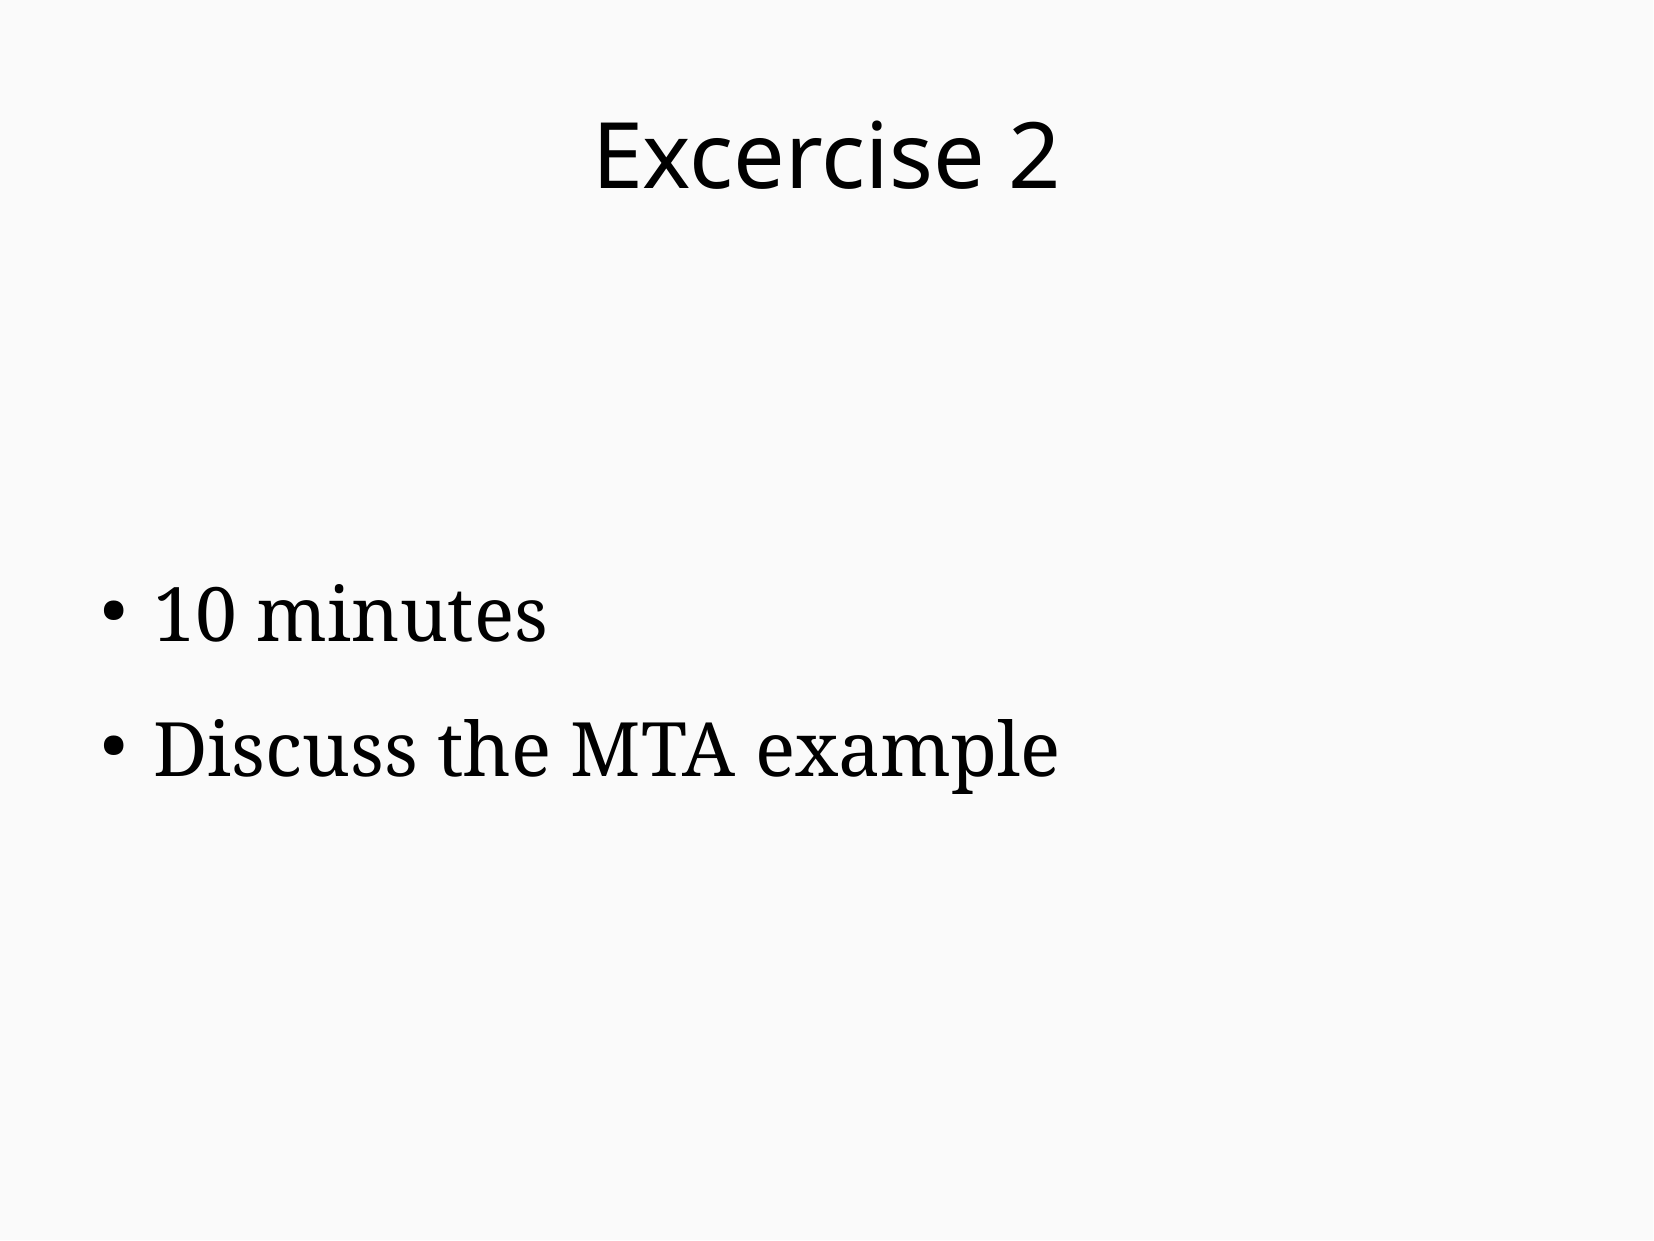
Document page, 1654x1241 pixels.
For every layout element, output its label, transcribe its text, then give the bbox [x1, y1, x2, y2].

list 10 minutes Discuss the MTA example [82, 290, 1571, 1010]
title Excercise 2 [82, 49, 1571, 257]
